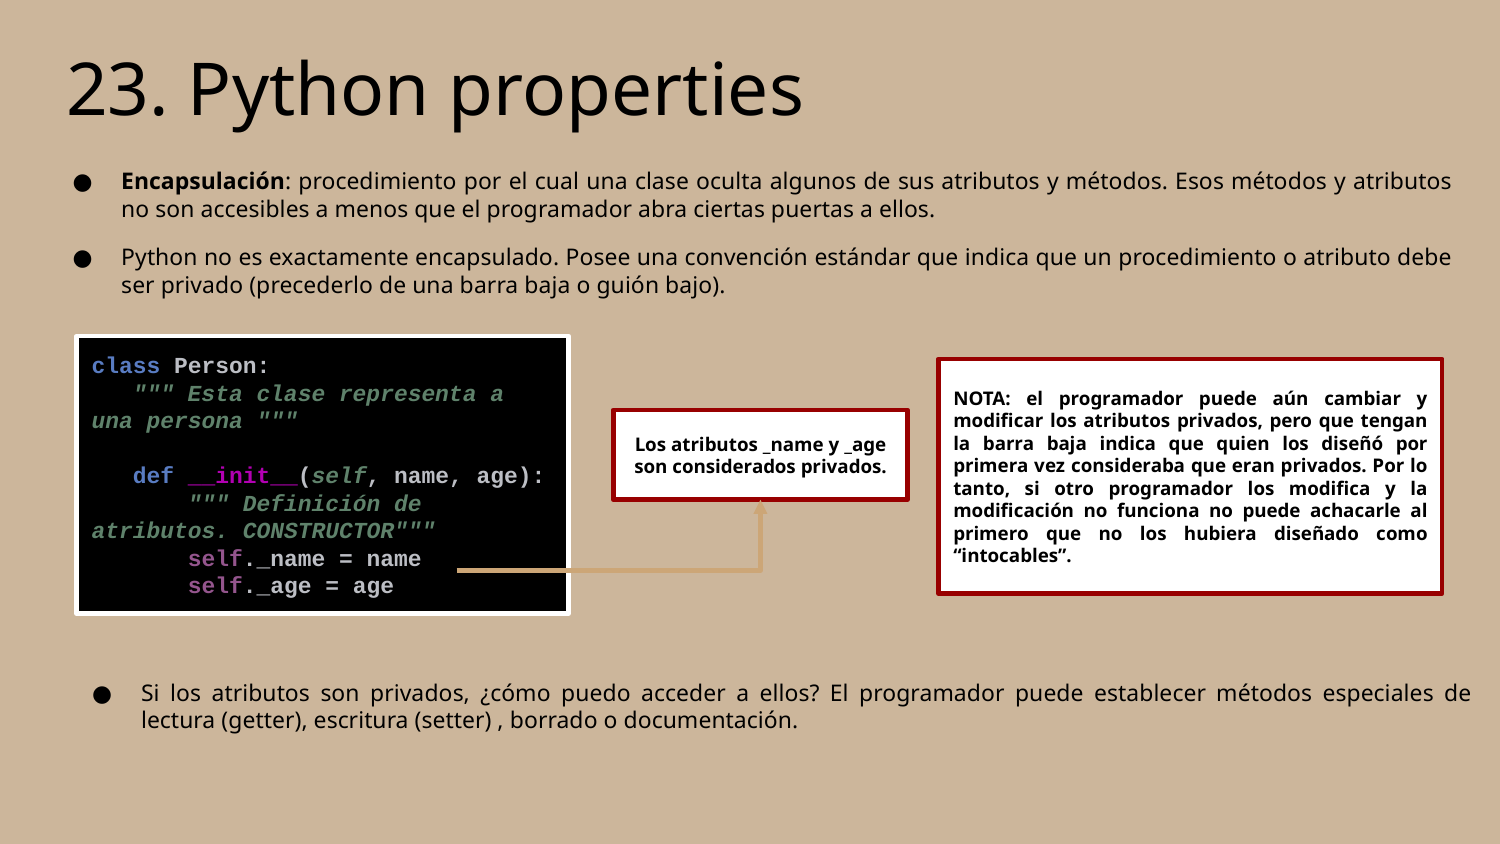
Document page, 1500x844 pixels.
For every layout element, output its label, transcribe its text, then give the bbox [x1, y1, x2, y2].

text_box Encapsulación: procedimiento por el cual una clase oculta algunos de sus atributos y métodos. Esos métodos y atributos no son accesibles a menos que el programador abra ciertas puertas a ellos. Python no es exactamente encapsulado. Posee una convención estándar que indica que un procedimiento o atributo debe ser privado (precederlo de una barra baja o guión bajo). [31, 156, 1469, 357]
text_box NOTA: el programador puede aún cambiar y modificar los atributos privados, pero que tengan la barra baja indica que quien los diseñó por primera vez consideraba que eran privados. Por lo tanto, si otro programador los modifica y la modificación no funciona no puede achacarle al primero que no los hubiera diseñado como “intocables”. [938, 359, 1443, 594]
text_box Si los atributos son privados, ¿cómo puedo acceder a ellos? El programador puede establecer métodos especiales de lectura (getter), escritura (setter) , borrado o documentación. [51, 630, 1489, 830]
title 23. Python properties [51, 8, 1449, 146]
text_box Los atributos _name y _age son considerados privados. [613, 409, 908, 500]
text_box class Person: """ Esta clase representa a una persona """ def __init__(self, name, age): """ Definición de atributos. CONSTRUCTOR""" self._name = name self._age = age [76, 336, 569, 614]
